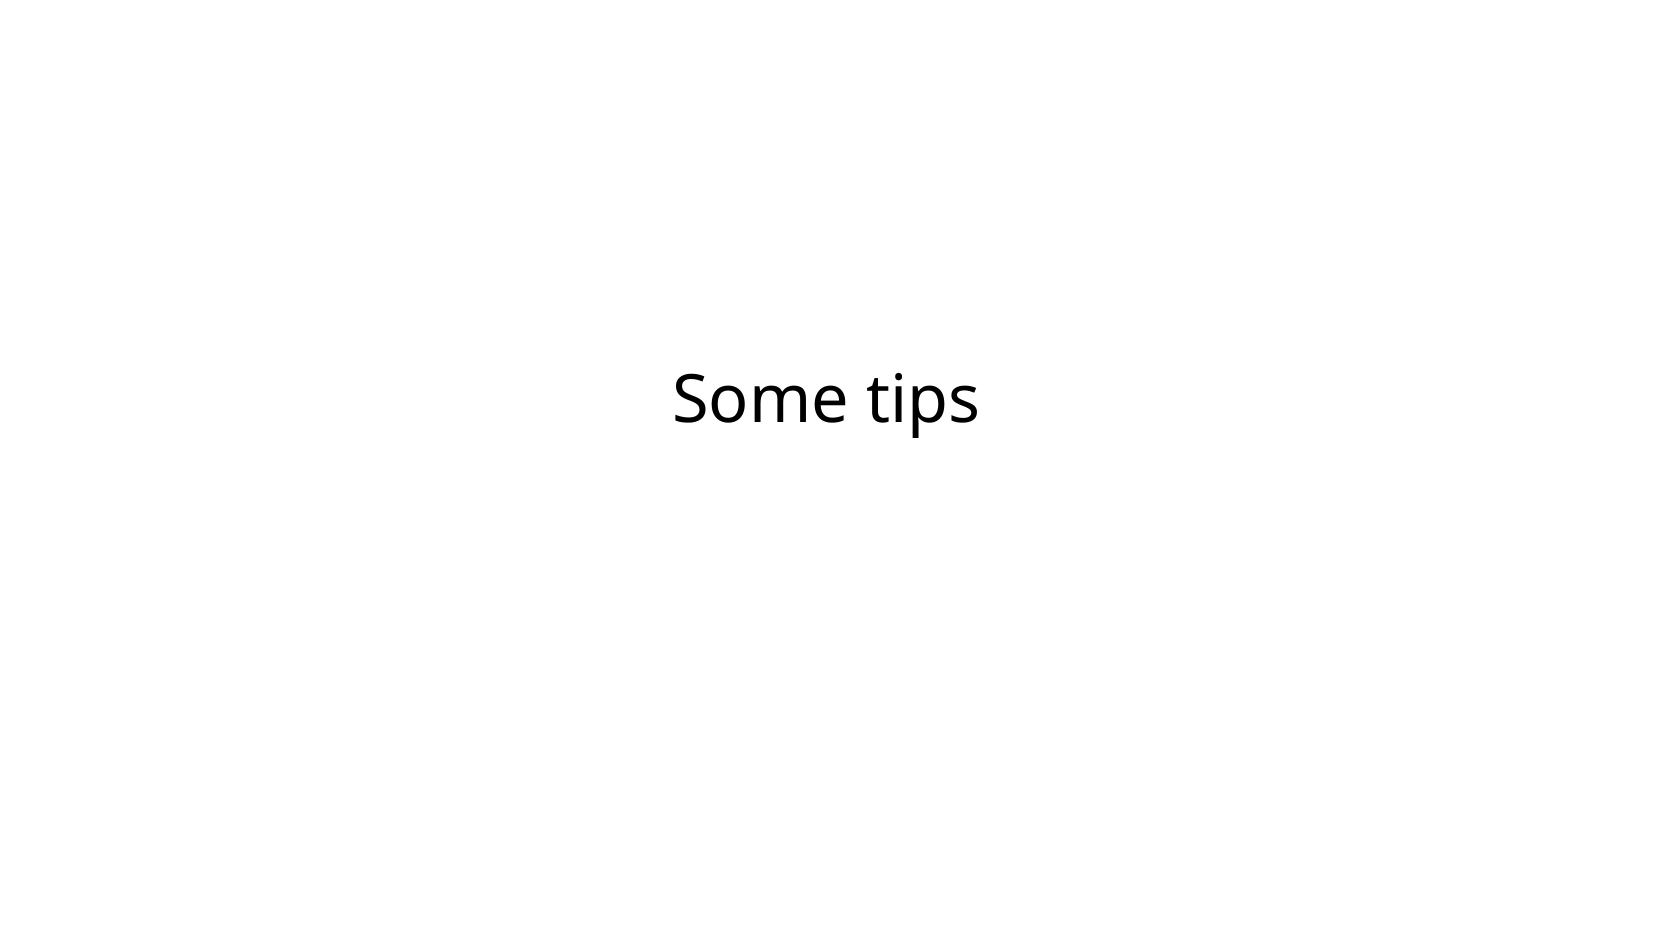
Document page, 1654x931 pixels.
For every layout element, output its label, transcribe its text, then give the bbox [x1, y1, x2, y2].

text_box Some tips [82, 37, 1571, 758]
